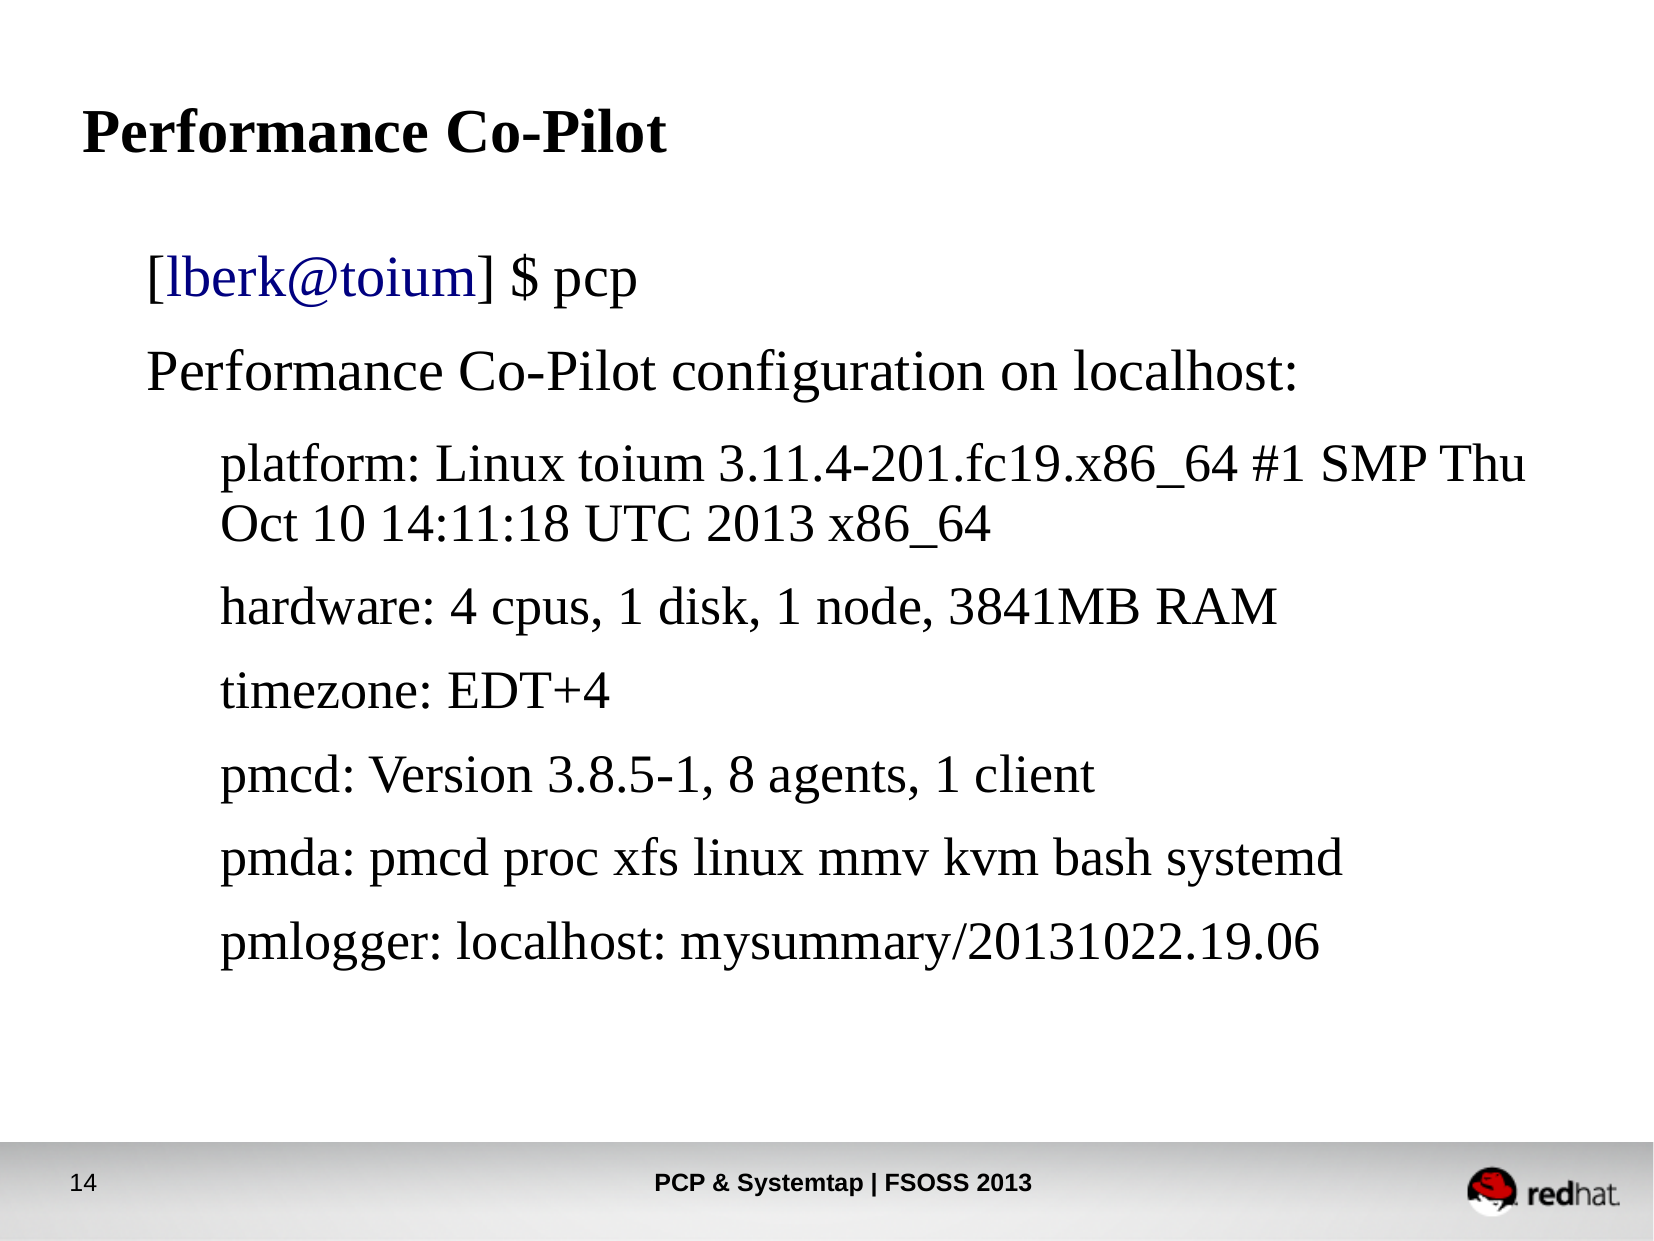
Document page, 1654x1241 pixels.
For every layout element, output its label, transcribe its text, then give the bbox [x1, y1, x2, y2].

list [lberk@toium] $ pcp Performance Co-Pilot configuration on localhost: platform: Linux toium 3.11.4-201.fc19.x86_64 #1 SMP Thu Oct 10 14:11:18 UTC 2013 x86_64 hardware: 4 cpus, 1 disk, 1 node, 3841MB RAM timezone: EDT+4 pmcd: Version 3.8.5-1, 8 agents, 1 client pmda: pmcd proc xfs linux mmv kvm bash systemd pmlogger: localhost: mysummary/20131022.19.06 [86, 244, 1576, 1039]
title Performance Co-Pilot [82, 37, 1571, 226]
picture [0, 1142, 1654, 1241]
